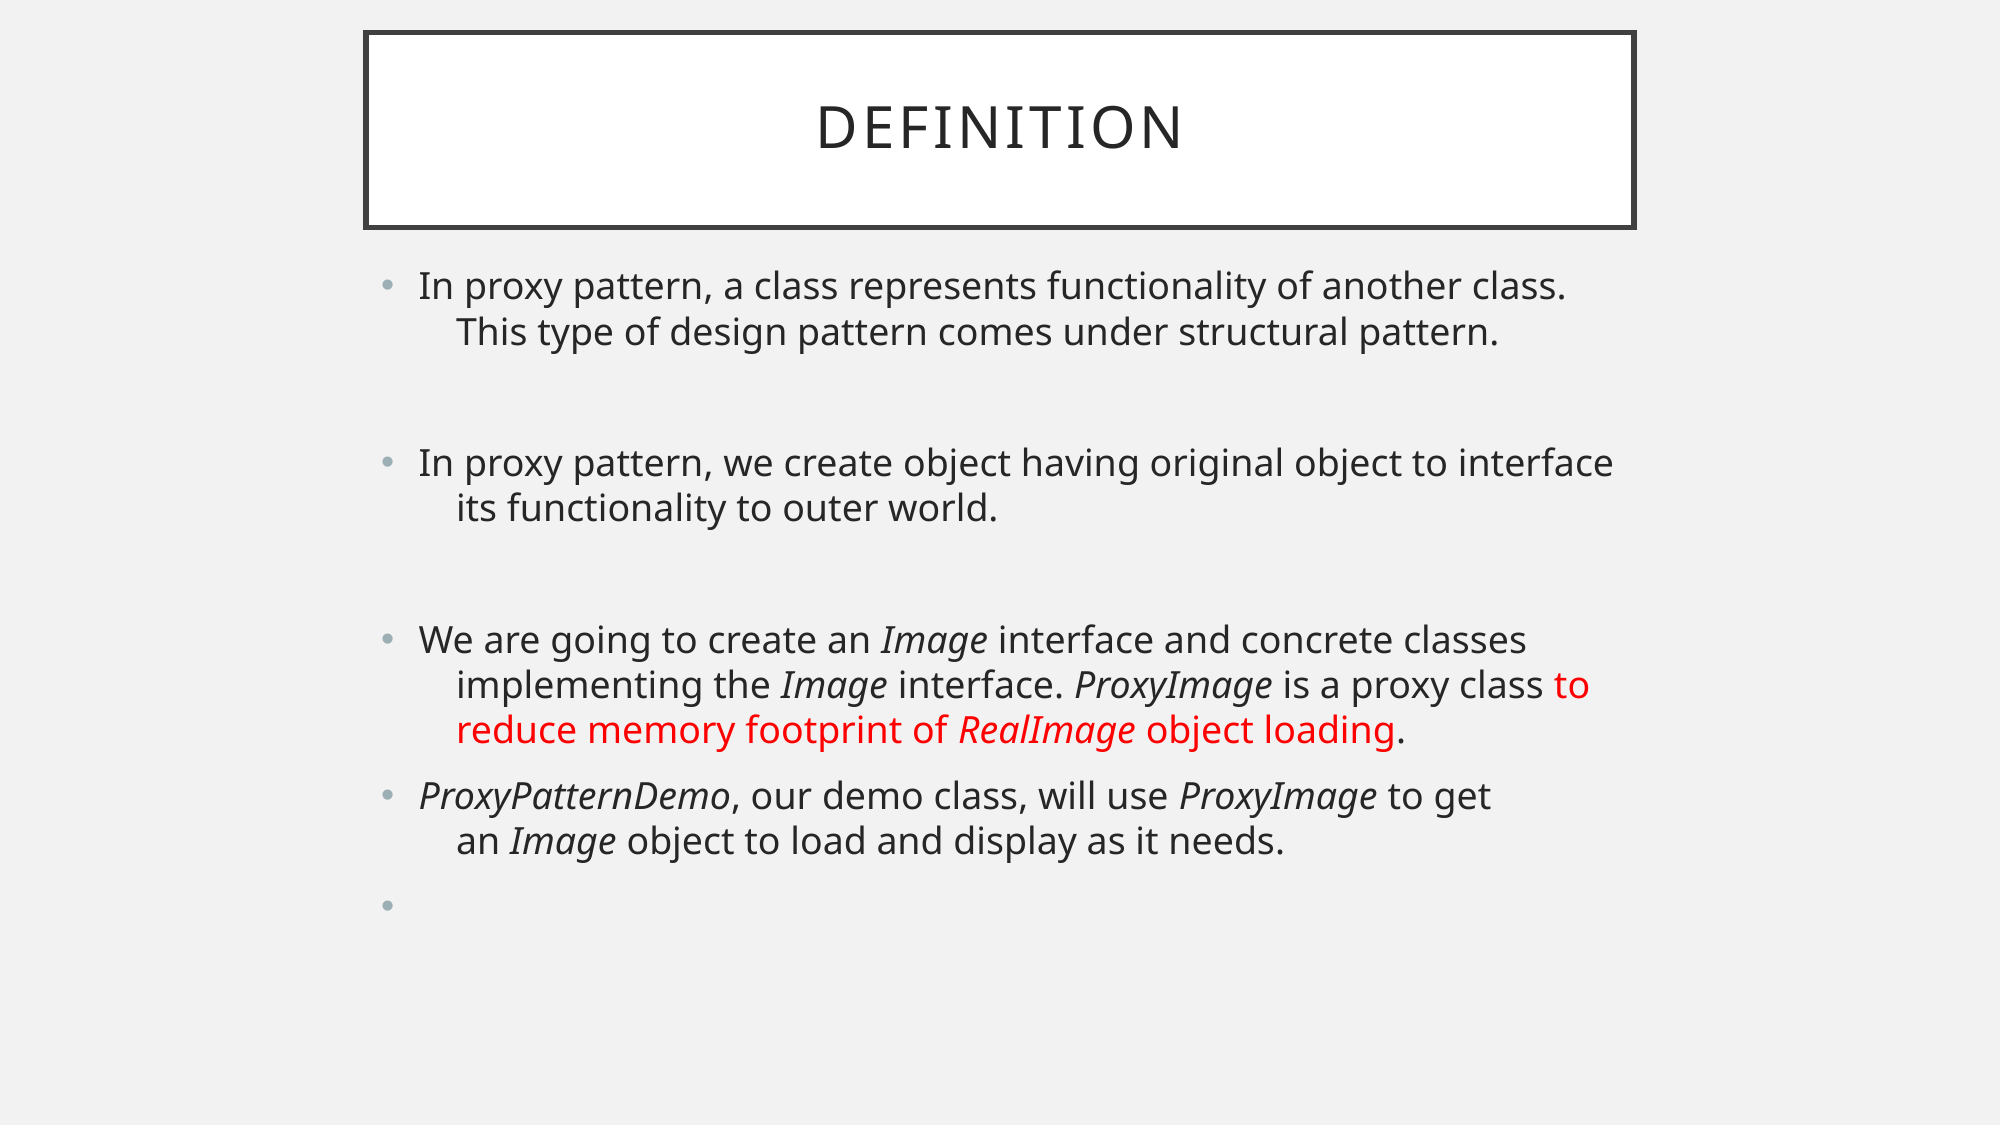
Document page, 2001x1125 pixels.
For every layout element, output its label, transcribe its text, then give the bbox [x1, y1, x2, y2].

list In proxy pattern, a class represents functionality of another class. This type of design pattern comes under structural pattern. In proxy pattern, we create object having original object to interface its functionality to outer world. We are going to create an Image interface and concrete classes implementing the Image interface. ProxyImage is a proxy class to reduce memory footprint of RealImage object loading. ProxyPatternDemo, our demo class, will use ProxyImage to get an Image object to load and display as it needs. [366, 254, 1634, 1038]
title definition [366, 32, 1634, 228]
